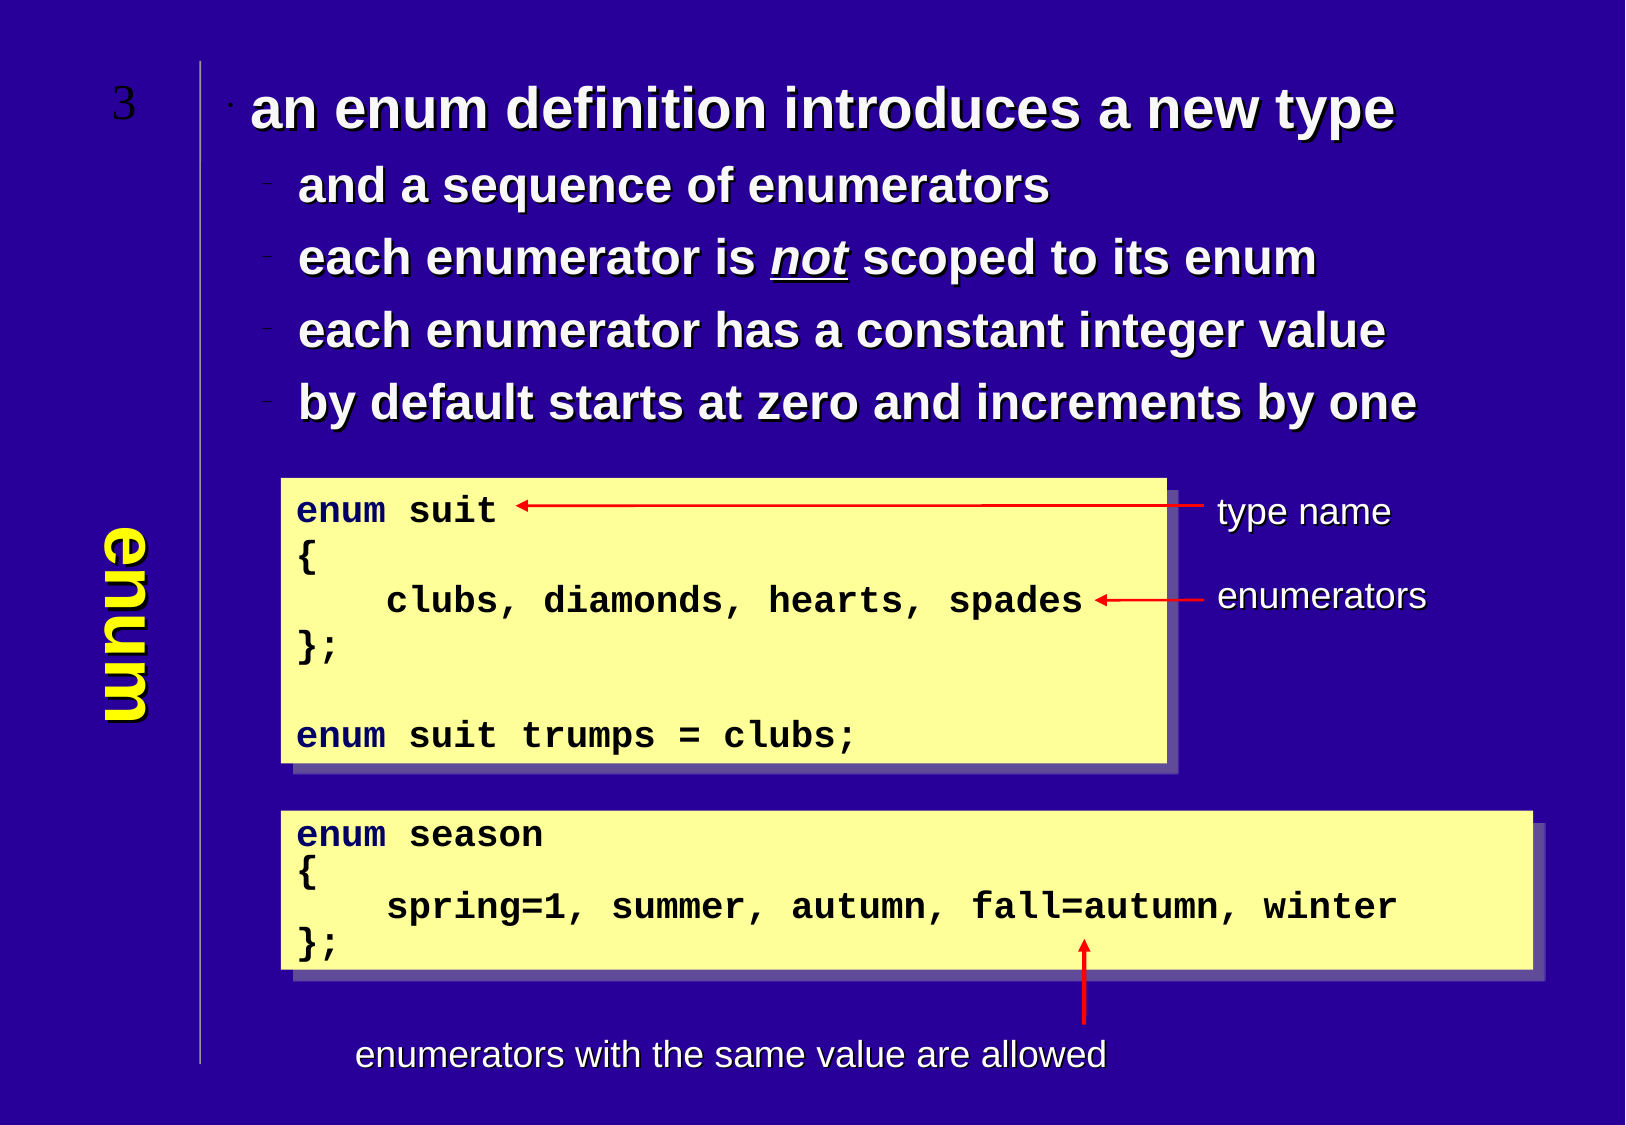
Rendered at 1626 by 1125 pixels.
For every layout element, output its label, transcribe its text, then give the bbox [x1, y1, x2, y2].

text_box enum season { spring=1, summer, autumn, fall=autumn, winter }; [280, 810, 1534, 970]
text_box enumerators [1202, 563, 1451, 624]
list an enum definition introduces a new type and a sequence of enumerators each enumerator is not scoped to its enum each enumerator has a constant integer value by default starts at zero and increments by one [212, 62, 1550, 1063]
text_box type name [1202, 479, 1451, 541]
text_box enumerators with the same value are allowed [340, 1022, 1203, 1083]
title enum [50, 187, 188, 1063]
text_box enum suit { clubs, diamonds, hearts, spades }; enum suit trumps = clubs; [280, 477, 1167, 764]
